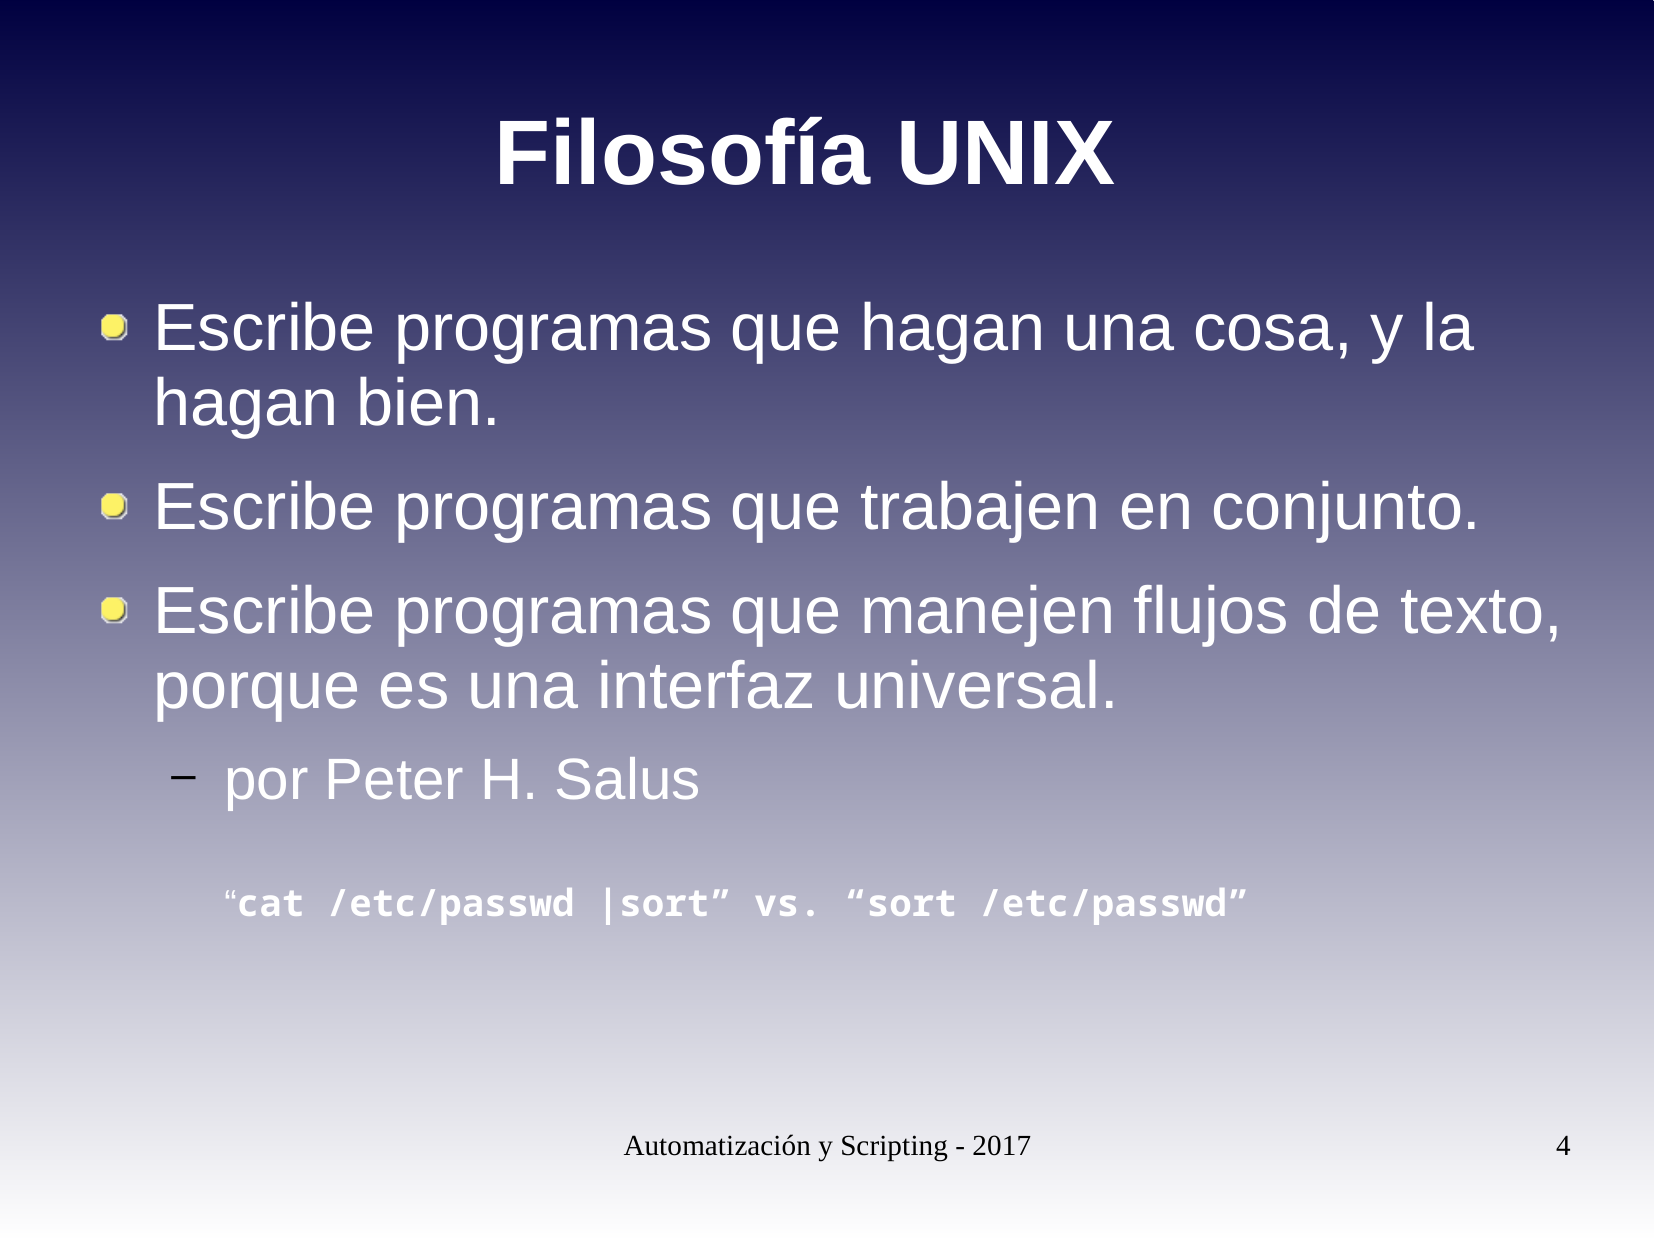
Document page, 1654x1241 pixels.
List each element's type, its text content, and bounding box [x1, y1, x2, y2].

list Escribe programas que hagan una cosa, y la hagan bien. Escribe programas que trabajen en conjunto. Escribe programas que manejen flujos de texto, porque es una interfaz universal. por Peter H. Salus “cat /etc/passwd |sort” vs. “sort /etc/passwd” [82, 290, 1571, 1010]
title Filosofía UNIX [82, 49, 1571, 257]
